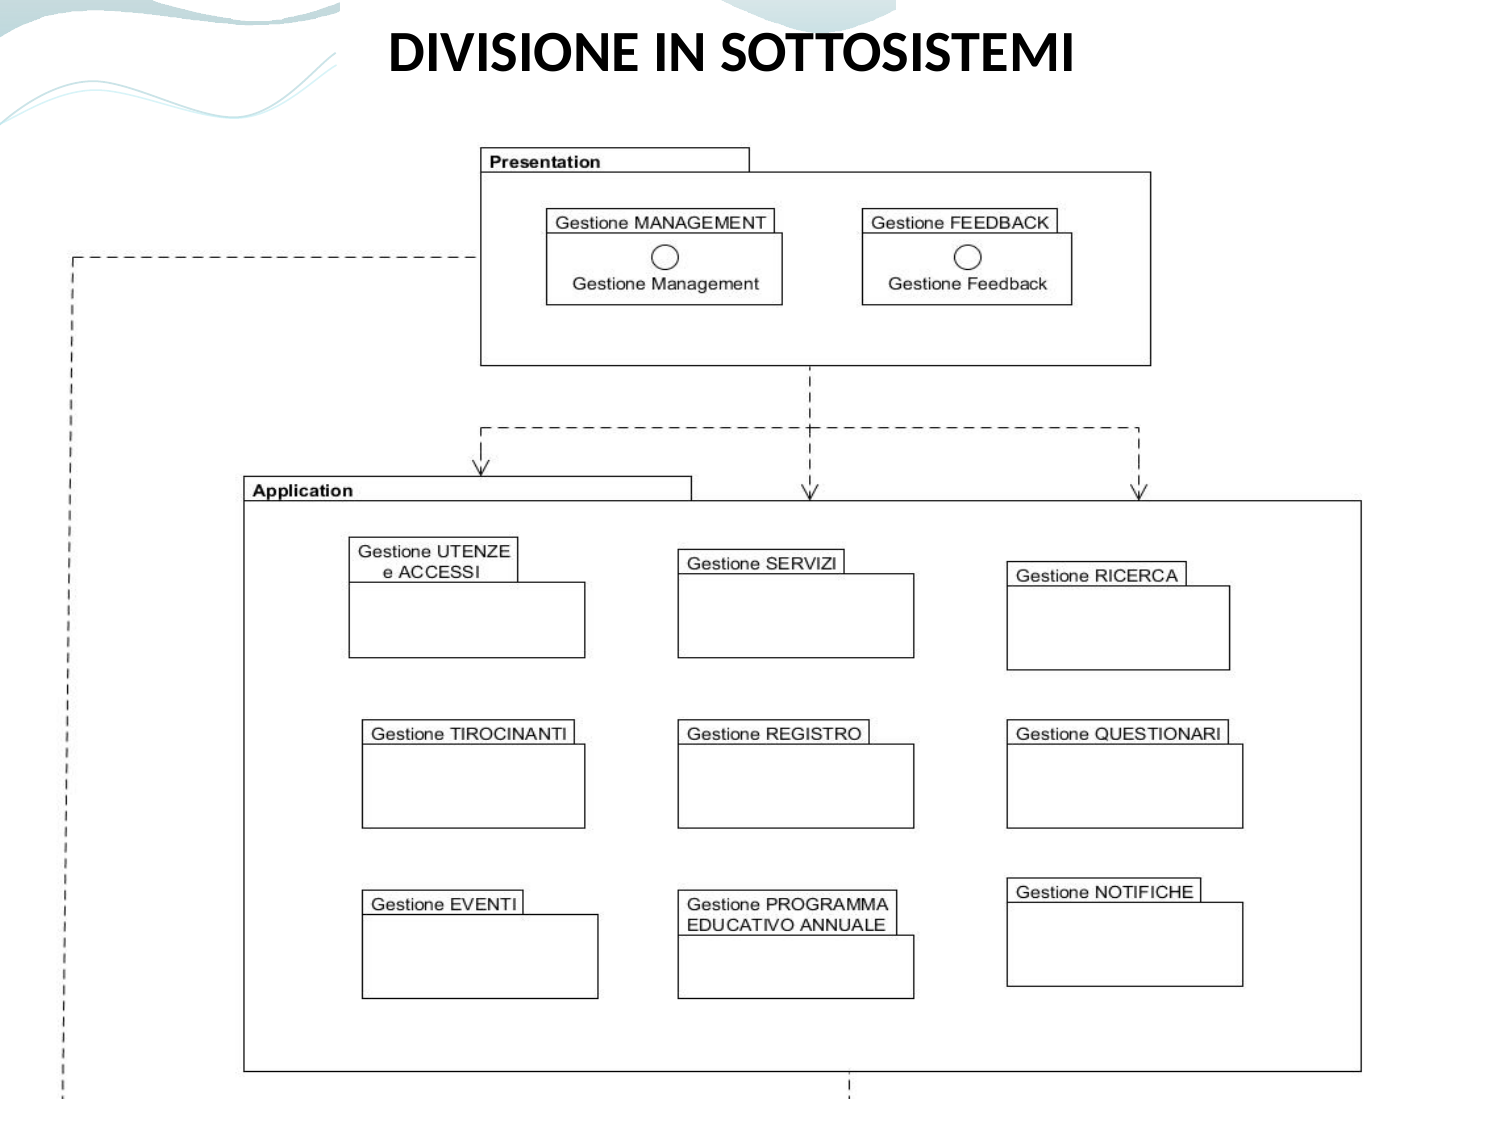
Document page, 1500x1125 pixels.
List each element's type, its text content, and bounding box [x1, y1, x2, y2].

picture [0, 129, 1441, 1099]
text_box DIVISIONE IN SOTTOSISTEMI [23, 20, 1441, 107]
